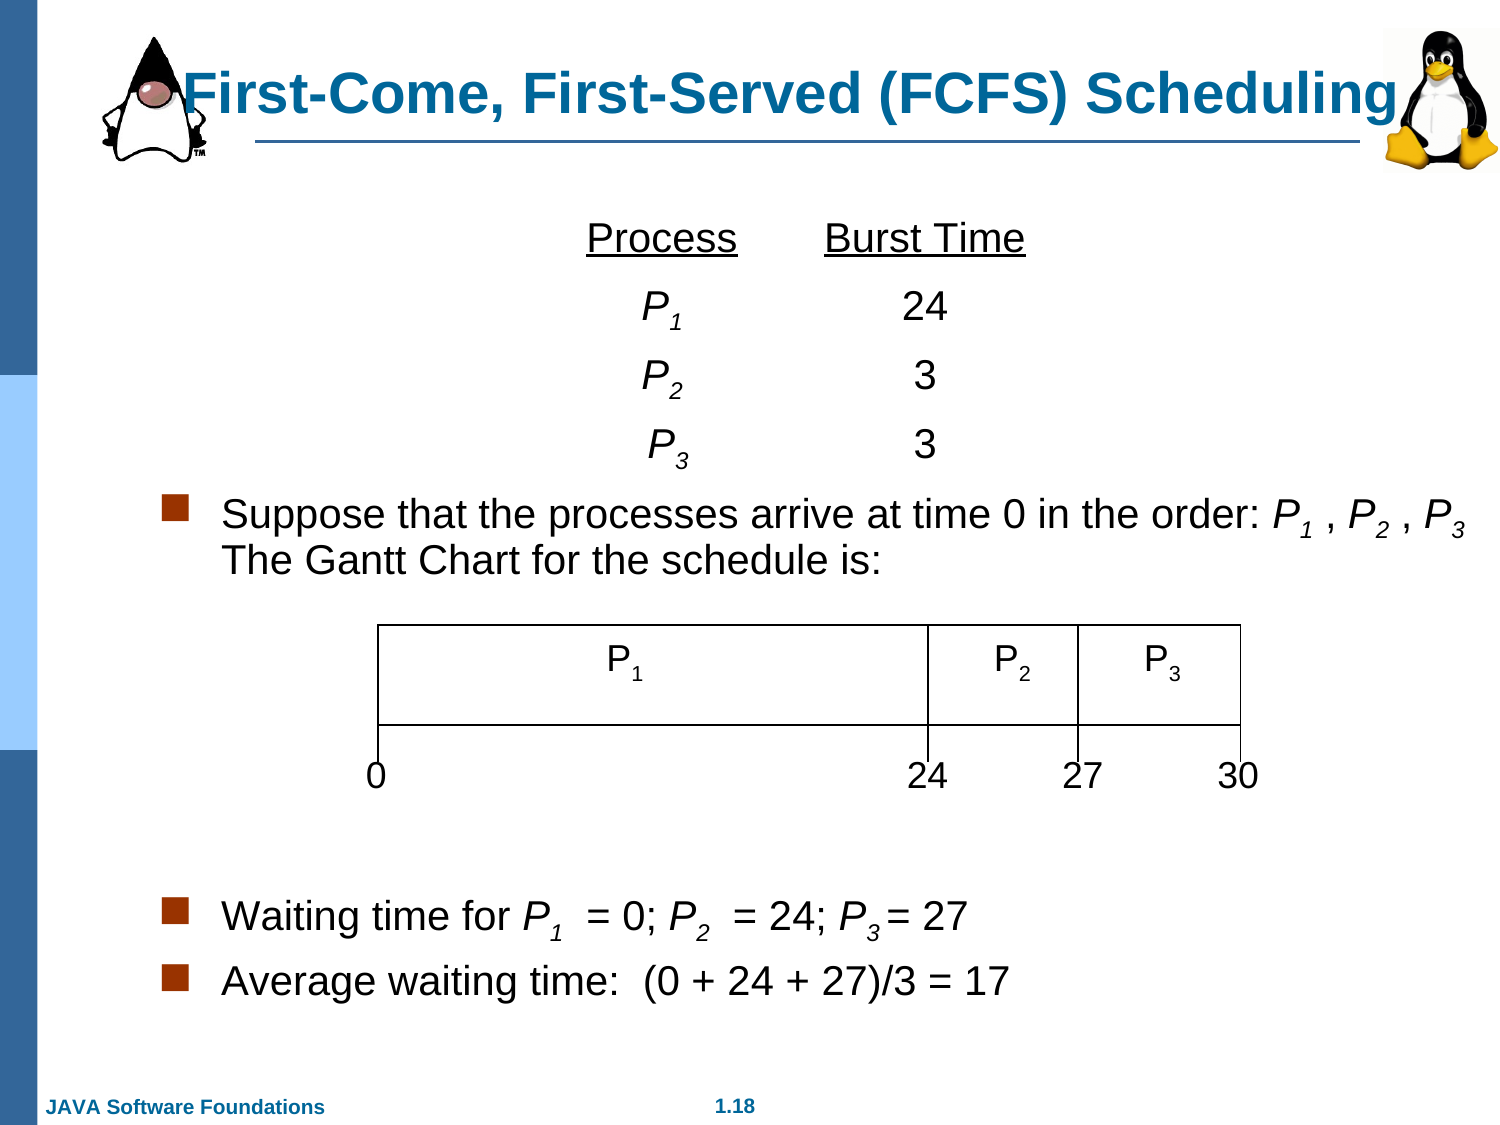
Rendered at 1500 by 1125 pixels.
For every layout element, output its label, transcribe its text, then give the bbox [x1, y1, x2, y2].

title First-Come, First-Served (FCFS) Scheduling [107, 47, 1476, 134]
text_box [1079, 624, 1241, 725]
text_box P2 [979, 626, 1046, 694]
text_box 0 [351, 742, 402, 804]
text_box [377, 624, 928, 725]
picture [54, 0, 255, 200]
list Process Burst Time P1 24 P2 3 P3 3 Suppose that the processes arrive at time 0 in the order: P1 , P2 , P3 The Gantt Chart for the schedule is: Waiting time for P1 = 0; P2 = 24; P3 = 27 Average waiting time: (0 + 24 + 27)/3 = 17 [150, 208, 1500, 1079]
text_box [929, 624, 1078, 725]
text_box 30 [1201, 742, 1276, 804]
text_box P1 [591, 626, 659, 694]
text_box 24 [890, 742, 965, 804]
text_box P3 [1129, 626, 1196, 694]
text_box 27 [1045, 742, 1120, 804]
picture [1383, 28, 1500, 173]
